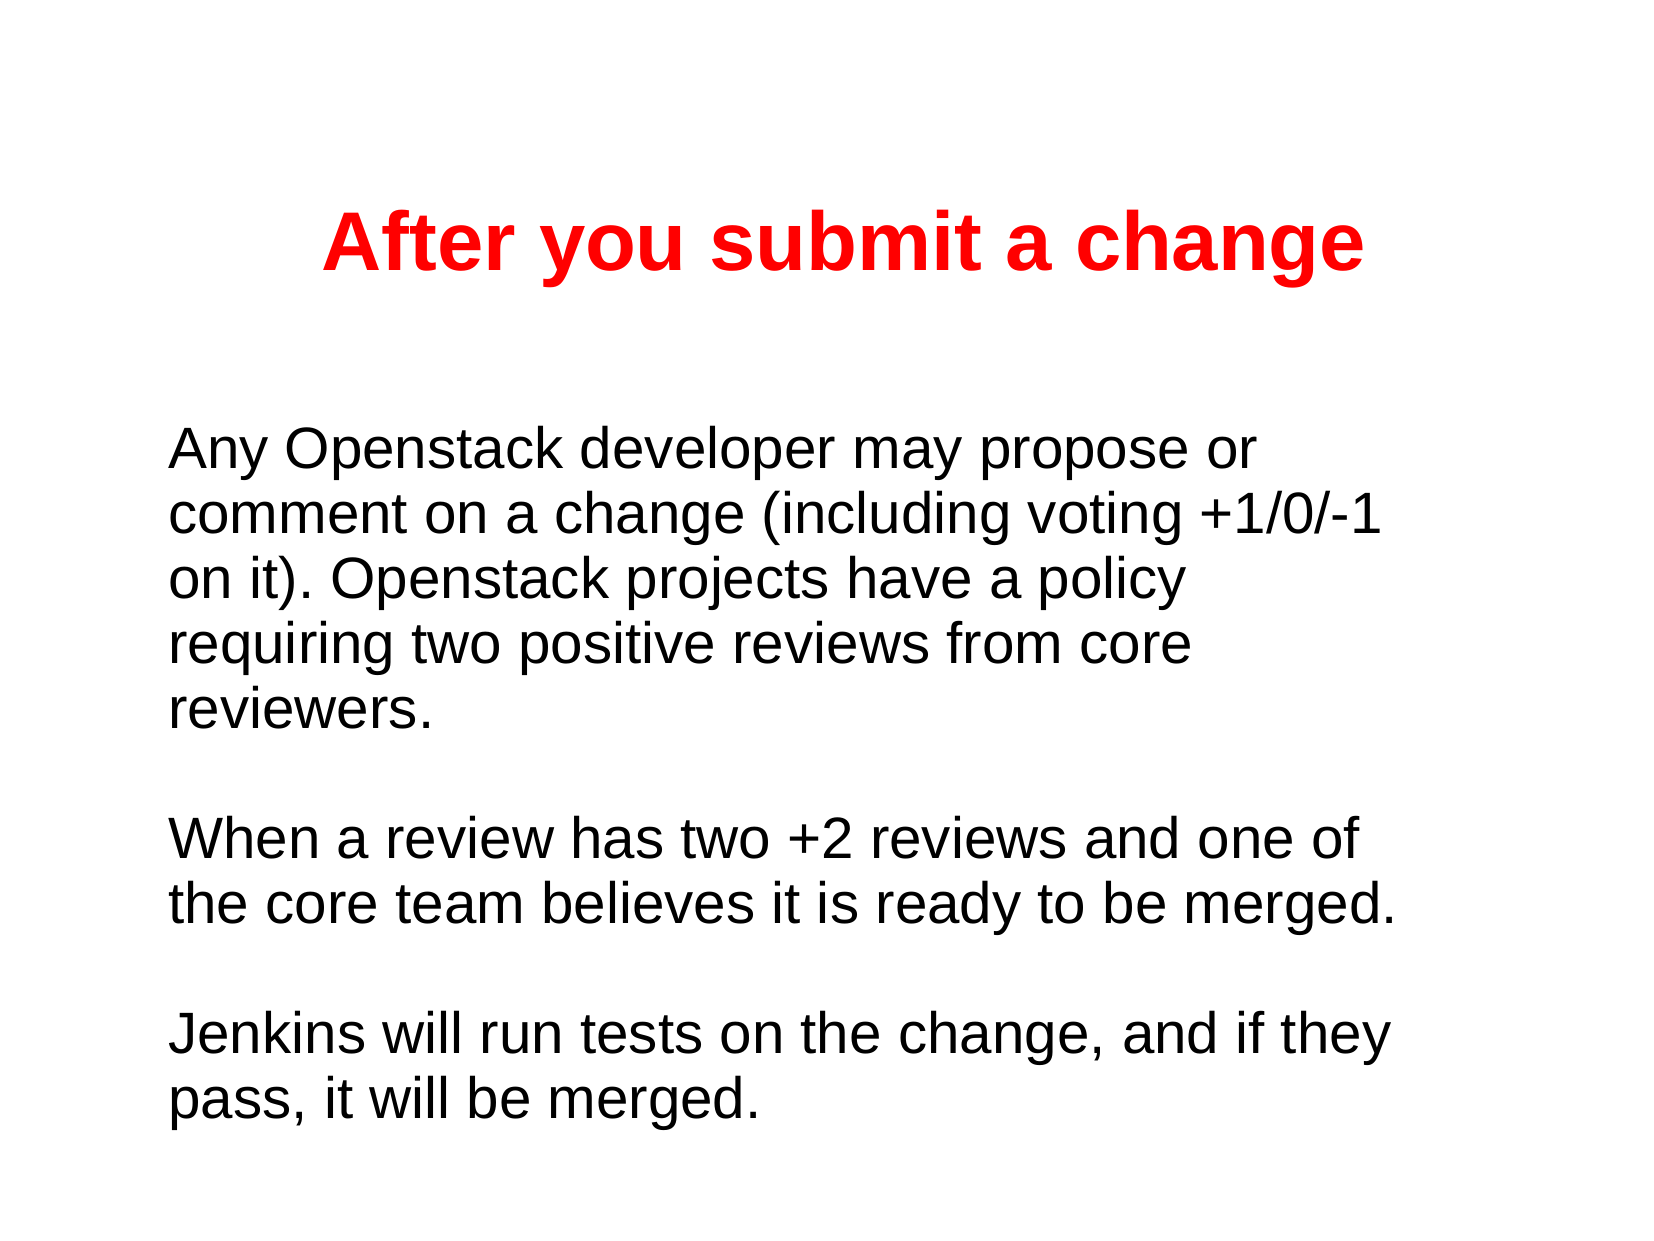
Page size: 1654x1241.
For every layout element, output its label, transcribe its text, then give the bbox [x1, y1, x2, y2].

text_box After you submit a change [307, 188, 1418, 296]
text_box Any Openstack developer may propose or comment on a change (including voting +1/0/-1 on it). Openstack projects have a policy requiring two positive reviews from core reviewers. When a review has two +2 reviews and one of the core team believes it is ready to be merged. Jenkins will run tests on the change, and if they pass, it will be merged. [153, 366, 1441, 1139]
